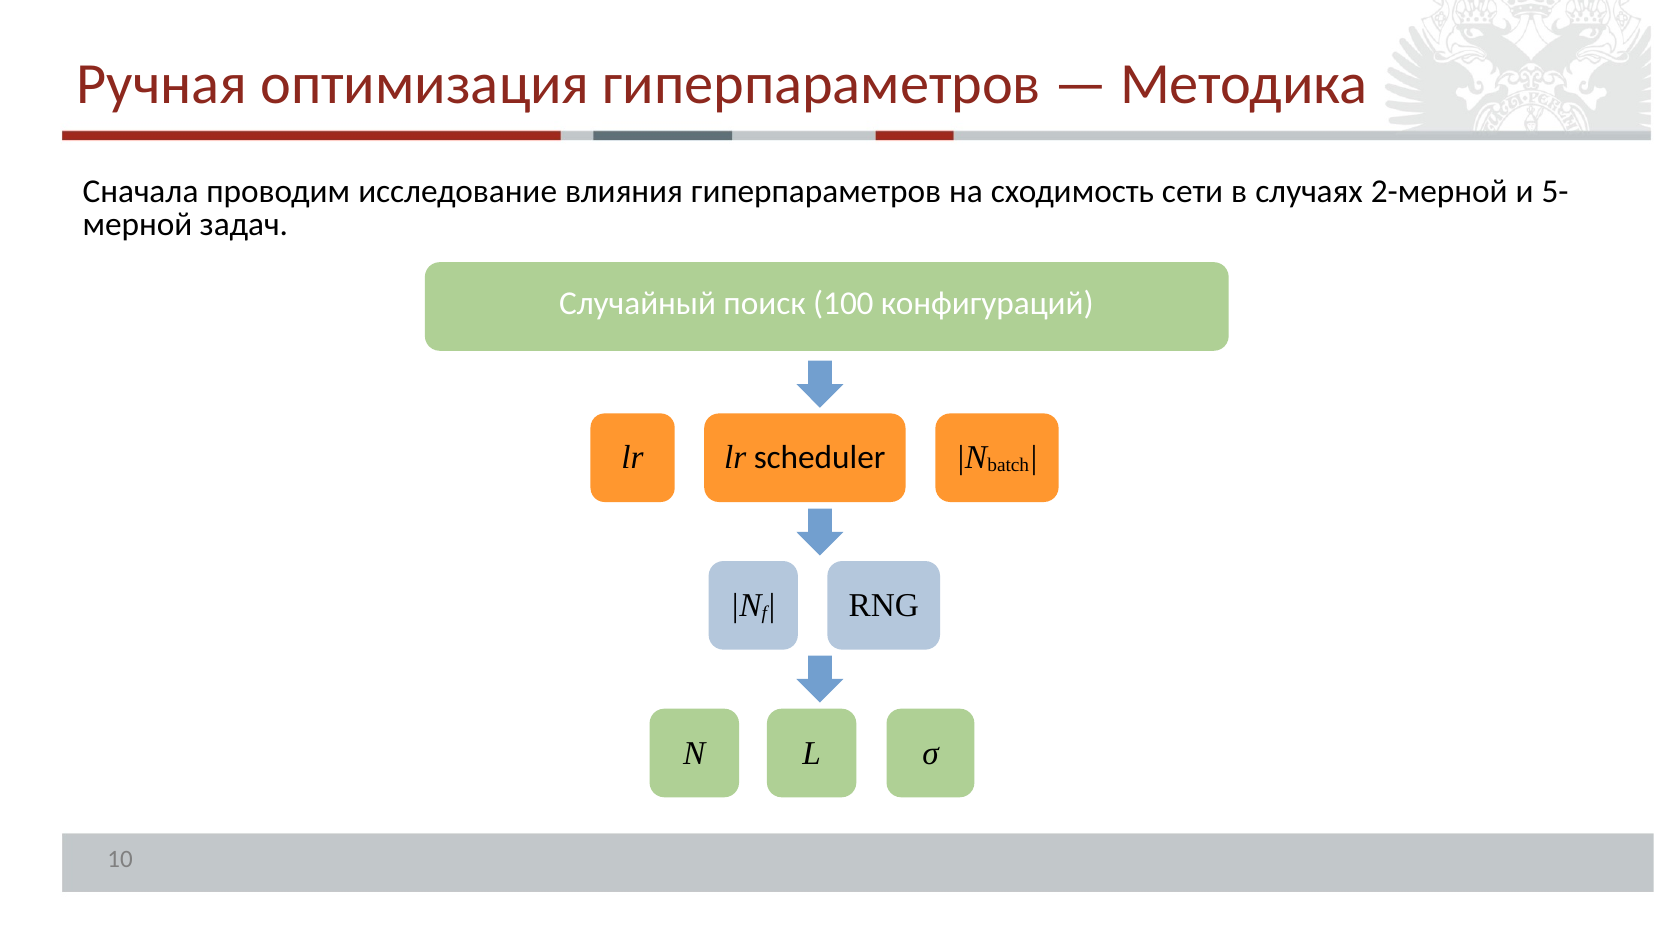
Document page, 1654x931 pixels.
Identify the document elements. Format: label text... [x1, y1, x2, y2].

picture [0, 0, 1654, 931]
text_box N [649, 708, 740, 798]
text_box RNG [827, 561, 941, 650]
text_box [796, 360, 844, 408]
text_box lr [590, 413, 675, 503]
text_box [796, 508, 844, 556]
text_box |Nf| [708, 561, 798, 650]
text_box σ [886, 708, 975, 798]
text_box L [766, 708, 857, 798]
list Сначала проводим исследование влияния гиперпараметров на сходимость сети в случаях 2-мерной и 5-мерной задач. [82, 177, 1571, 263]
text_box [796, 655, 844, 703]
text_box lr scheduler [704, 413, 906, 503]
text_box |Nbatch| [935, 413, 1059, 503]
text_box Случайный поиск (100 конфигураций) [424, 262, 1229, 351]
title Ручная оптимизация гиперпараметров — Методика [76, 48, 1565, 130]
